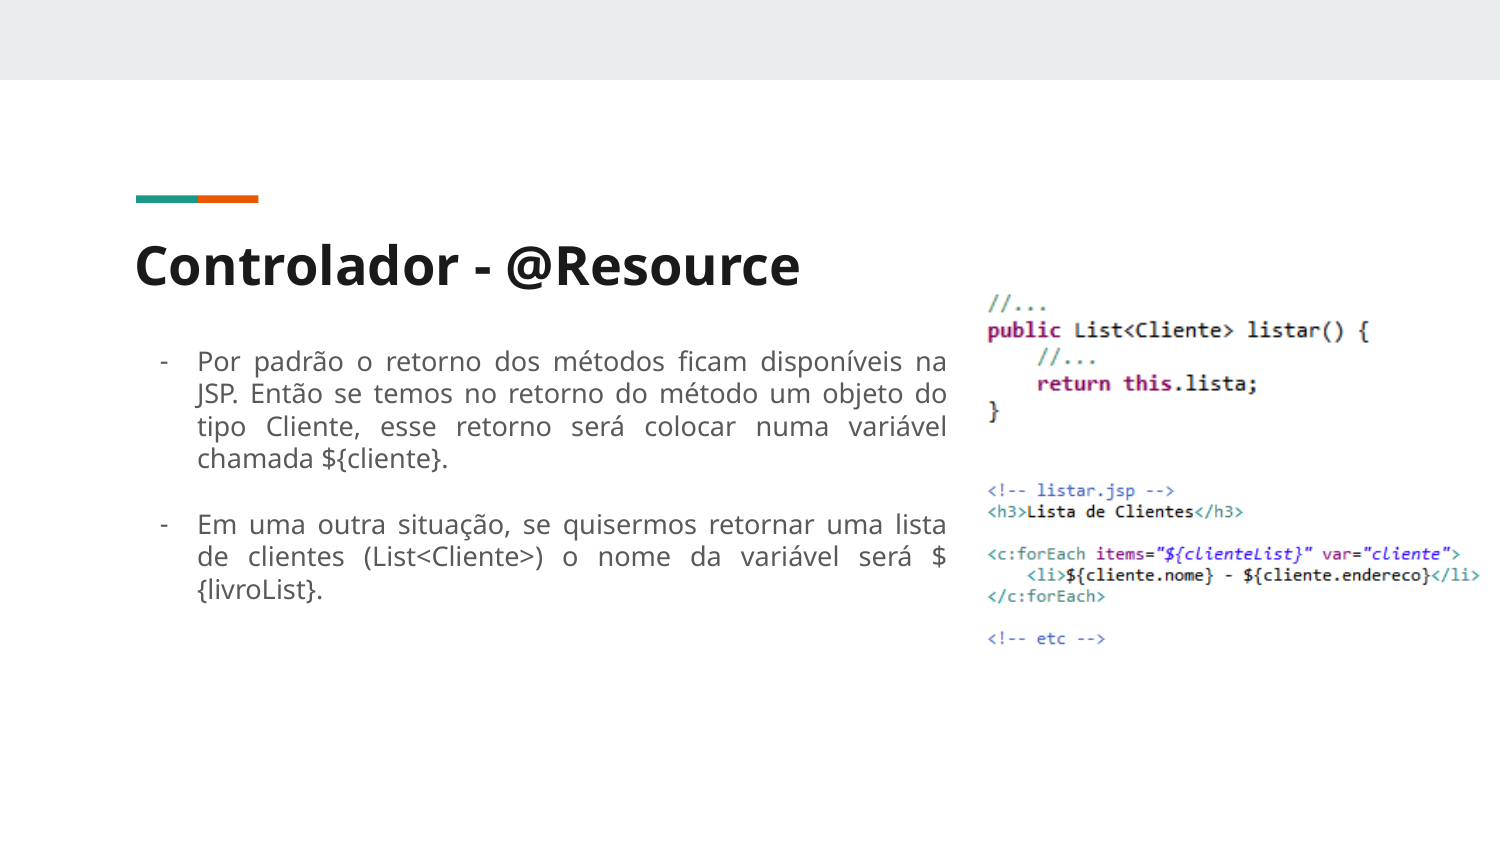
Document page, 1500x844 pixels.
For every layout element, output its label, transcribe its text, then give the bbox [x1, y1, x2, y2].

picture [986, 478, 1490, 657]
picture [986, 286, 1381, 439]
title Controlador - @Resource [119, 216, 1381, 305]
list Por padrão o retorno dos métodos ficam disponíveis na JSP. Então se temos no retorno do método um objeto do tipo Cliente, esse retorno será colocar numa variável chamada ${cliente}. Em uma outra situação, se quisermos retornar uma lista de clientes (List<Cliente>) o nome da variável será ${livroList}. [107, 329, 963, 795]
